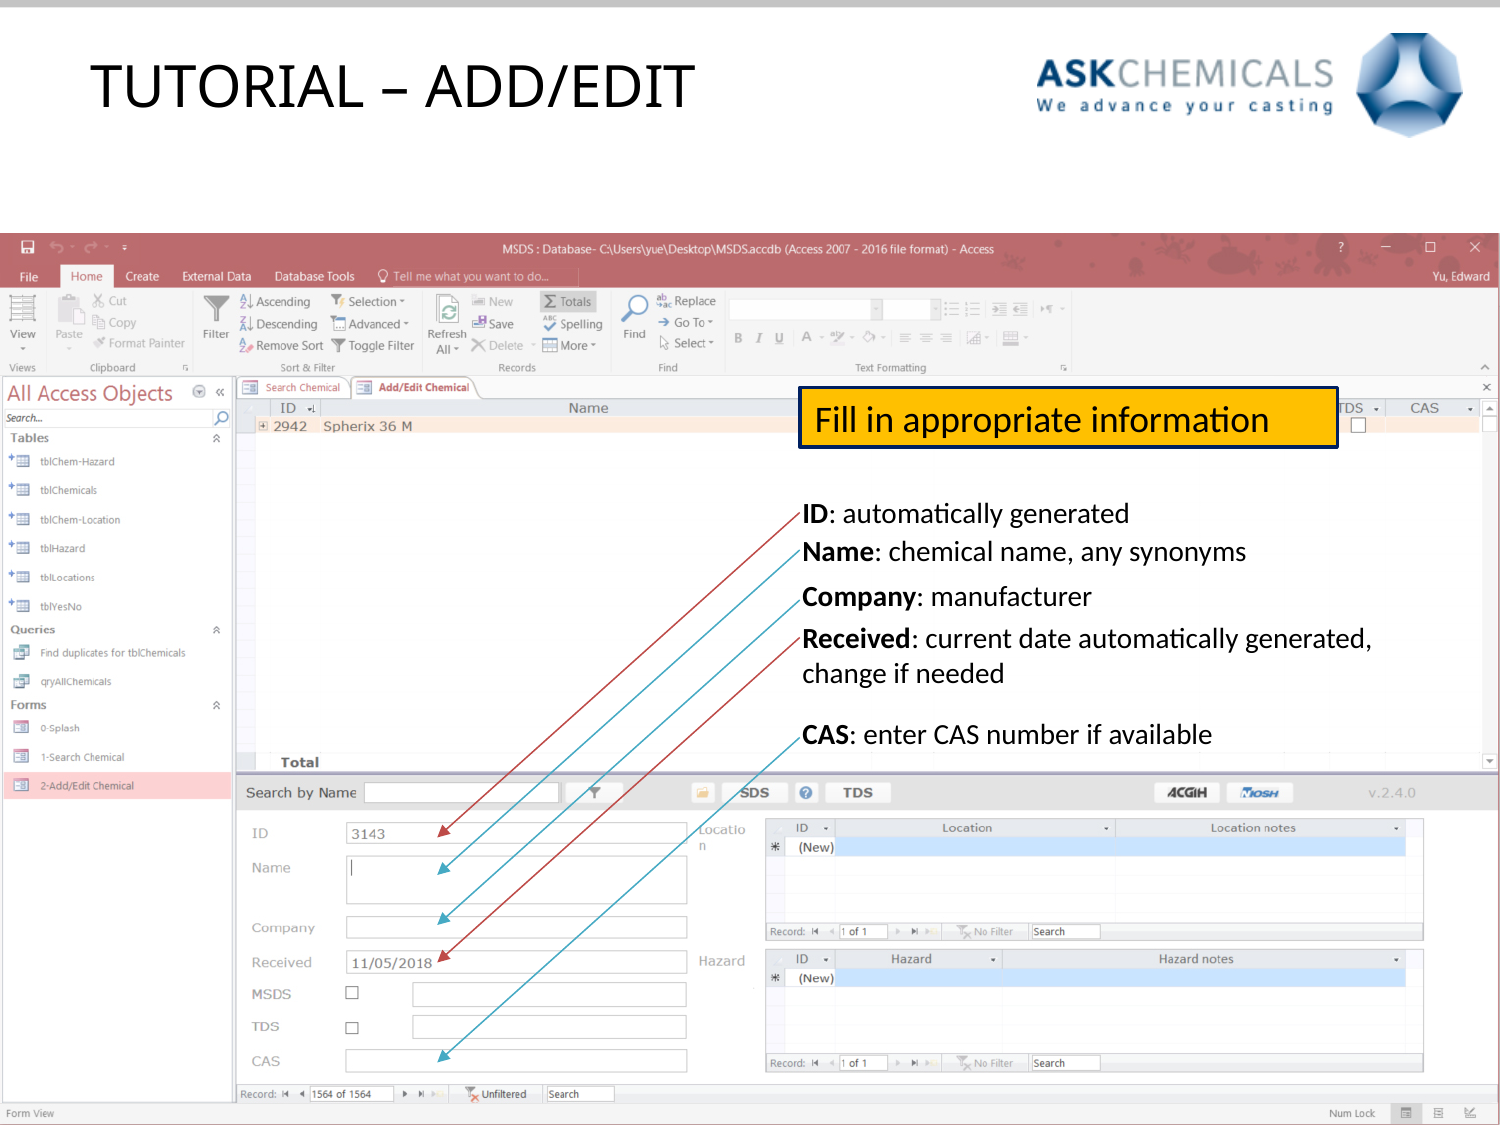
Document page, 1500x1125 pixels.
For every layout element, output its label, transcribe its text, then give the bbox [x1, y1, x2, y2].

text_box Received: current date automatically generated, change if needed [787, 612, 1438, 698]
text_box Company: manufacturer [787, 570, 1313, 612]
text_box CAS: enter CAS number if available [787, 707, 1313, 758]
text_box ID: automatically generated [787, 486, 1225, 524]
title tutorial – add/edit [75, 37, 1425, 131]
picture [0, 233, 1500, 1125]
text_box Name: chemical name, any synonyms [787, 524, 1313, 570]
picture [1037, 33, 1463, 138]
text_box Fill in appropriate information [799, 387, 1338, 448]
